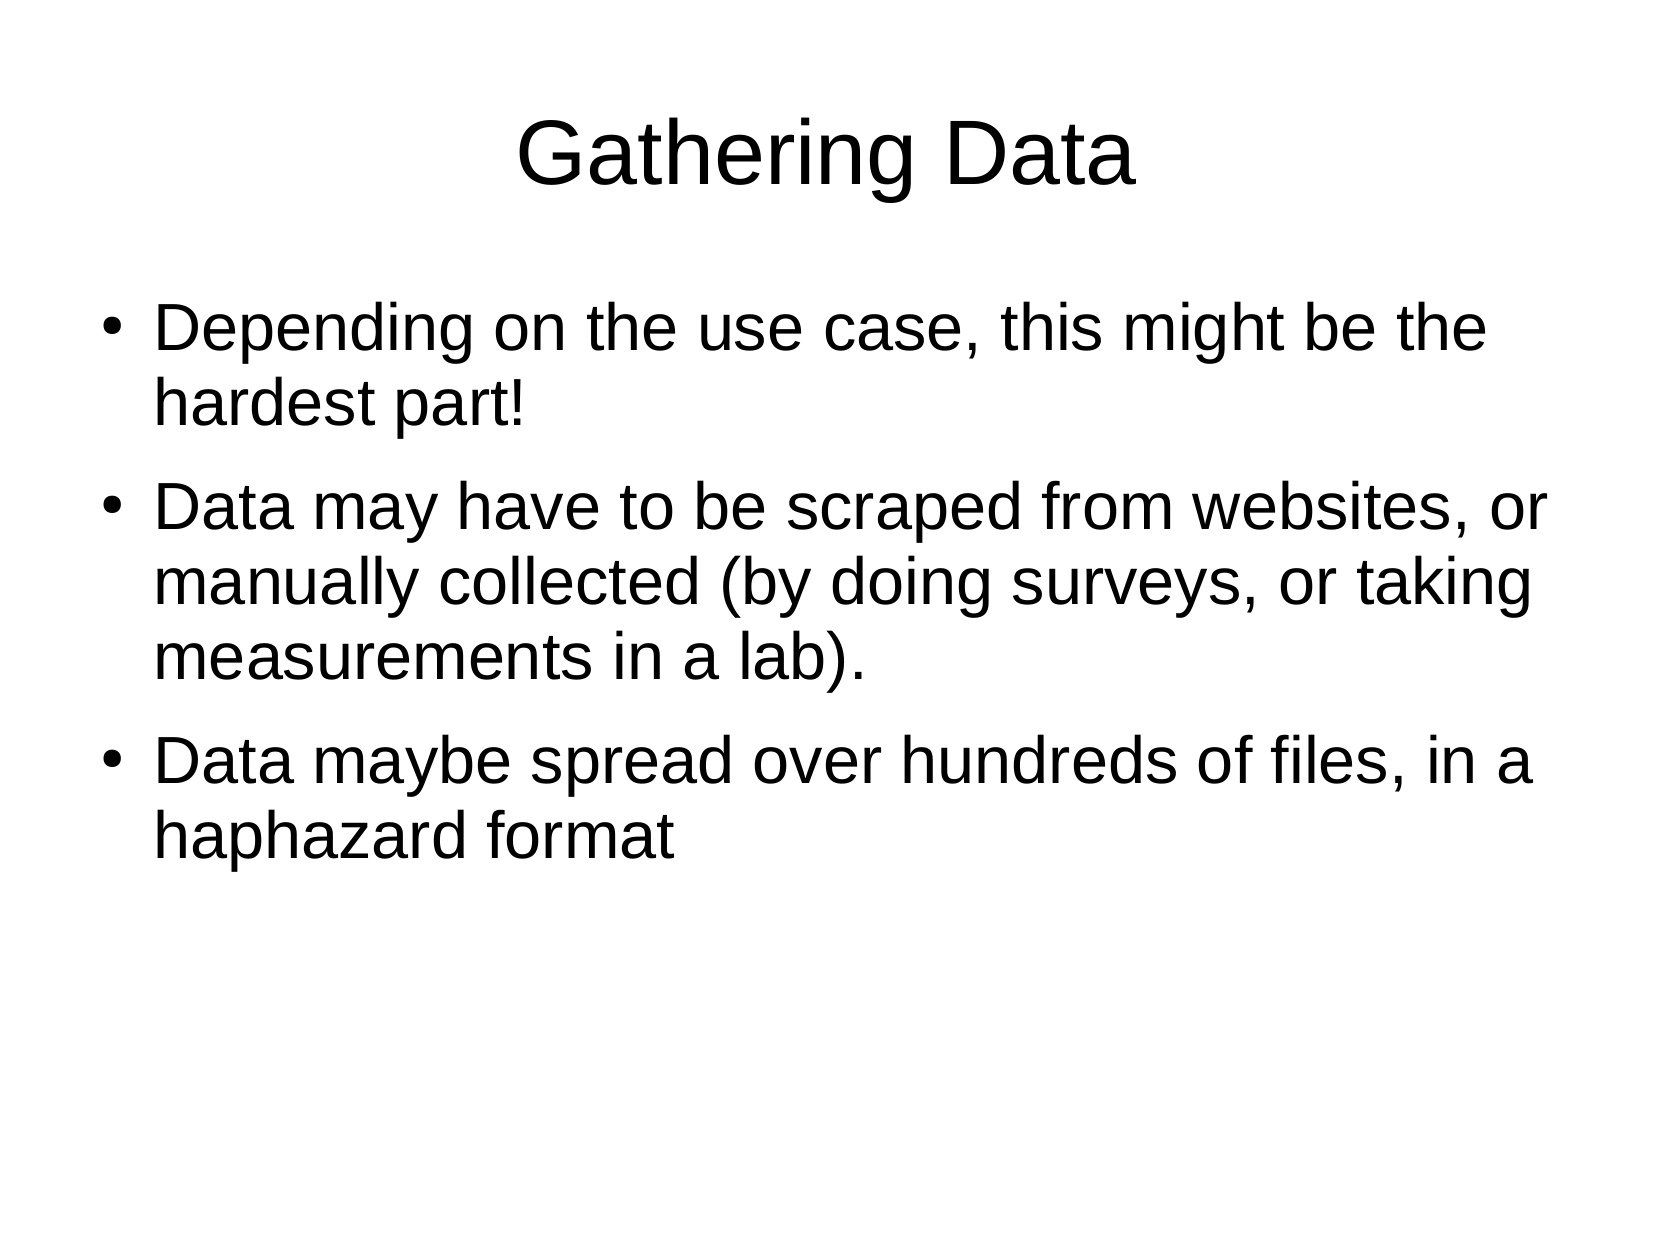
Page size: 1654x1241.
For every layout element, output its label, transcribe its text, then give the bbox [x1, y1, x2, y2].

list Depending on the use case, this might be the hardest part! Data may have to be scraped from websites, or manually collected (by doing surveys, or taking measurements in a lab). Data maybe spread over hundreds of files, in a haphazard format [82, 290, 1571, 1109]
title Gathering Data [82, 49, 1571, 257]
